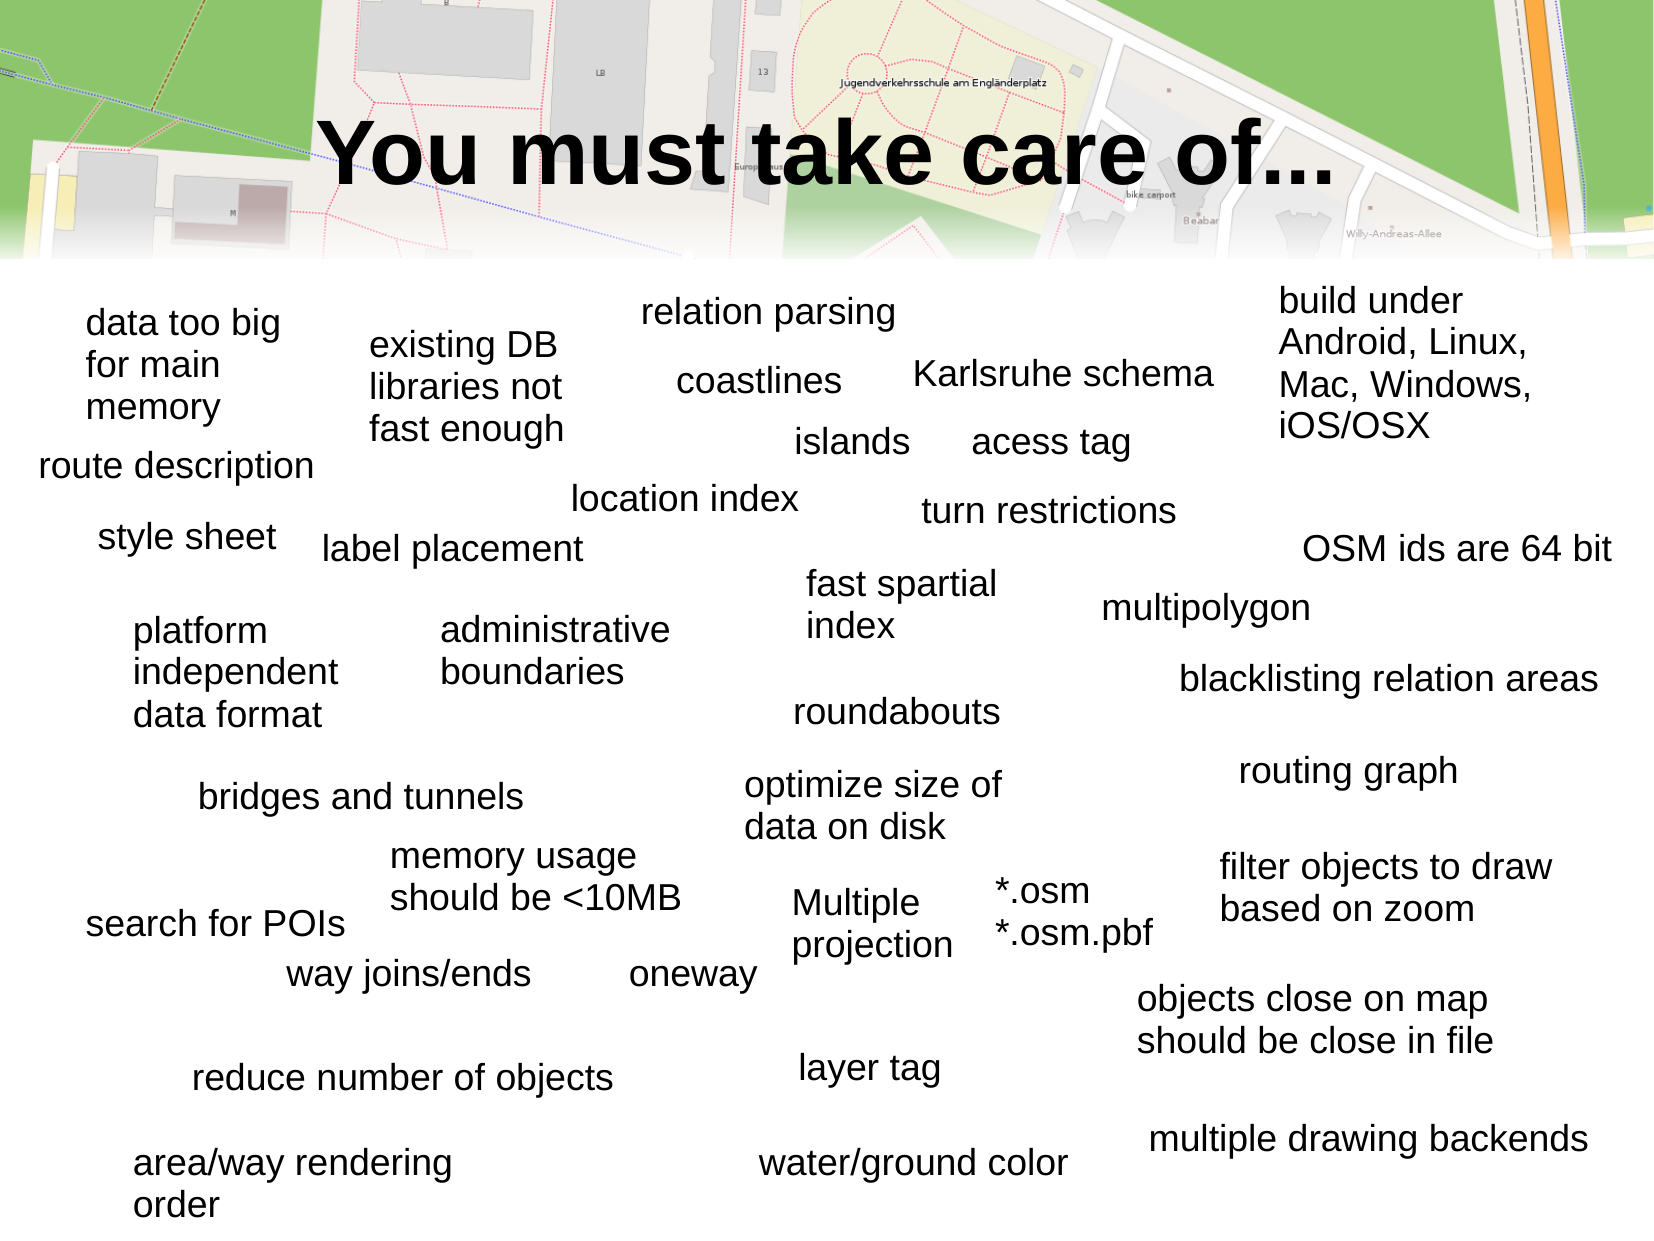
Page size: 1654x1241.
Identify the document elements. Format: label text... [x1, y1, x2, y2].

text_box objects close on map should be close in file [1122, 969, 1510, 1078]
text_box blacklisting relation areas [1164, 649, 1614, 711]
text_box Multiple projection [776, 874, 969, 982]
text_box bridges and tunnels [183, 767, 540, 876]
text_box build under Android, Linux, Mac, Windows, iOS/OSX [1263, 271, 1624, 473]
text_box memory usage should be <10MB [374, 826, 697, 935]
text_box administrative boundaries [425, 600, 686, 709]
text_box style sheet [82, 507, 292, 570]
text_box reduce number of objects [177, 1048, 630, 1111]
text_box data too big for main memory [70, 293, 319, 437]
text_box existing DB libraries not fast enough [354, 315, 591, 471]
text_box relation parsing [625, 283, 912, 345]
text_box roundabouts [778, 682, 1016, 745]
title You must take care of... [82, 49, 1571, 257]
text_box *.osm *.osm.pbf [980, 862, 1169, 970]
text_box water/ground color [744, 1133, 1084, 1196]
text_box route description [23, 437, 330, 499]
text_box optimize size of data on disk [729, 755, 1028, 864]
text_box coastlines [661, 352, 858, 414]
text_box label placement [307, 519, 599, 581]
text_box fast spartial index [791, 555, 1016, 663]
text_box islands [779, 413, 926, 475]
text_box area/way rendering order [118, 1133, 508, 1241]
picture [0, 0, 1654, 211]
text_box search for POIs [70, 895, 362, 957]
text_box turn restrictions [906, 482, 1193, 544]
text_box multipolygon [1086, 578, 1327, 641]
text_box multiple drawing backends [1133, 1110, 1604, 1172]
text_box way joins/ends [271, 944, 547, 1007]
text_box filter objects to draw based on zoom [1204, 838, 1568, 947]
text_box oneway [614, 944, 773, 1007]
text_box location index [556, 470, 815, 532]
text_box OSM ids are 64 bit [1287, 519, 1628, 581]
text_box routing graph [1223, 741, 1474, 804]
text_box layer tag [783, 1039, 957, 1101]
text_box Karlsruhe schema [897, 344, 1229, 407]
text_box platform independent data format [118, 601, 355, 756]
text_box acess tag [956, 413, 1147, 522]
